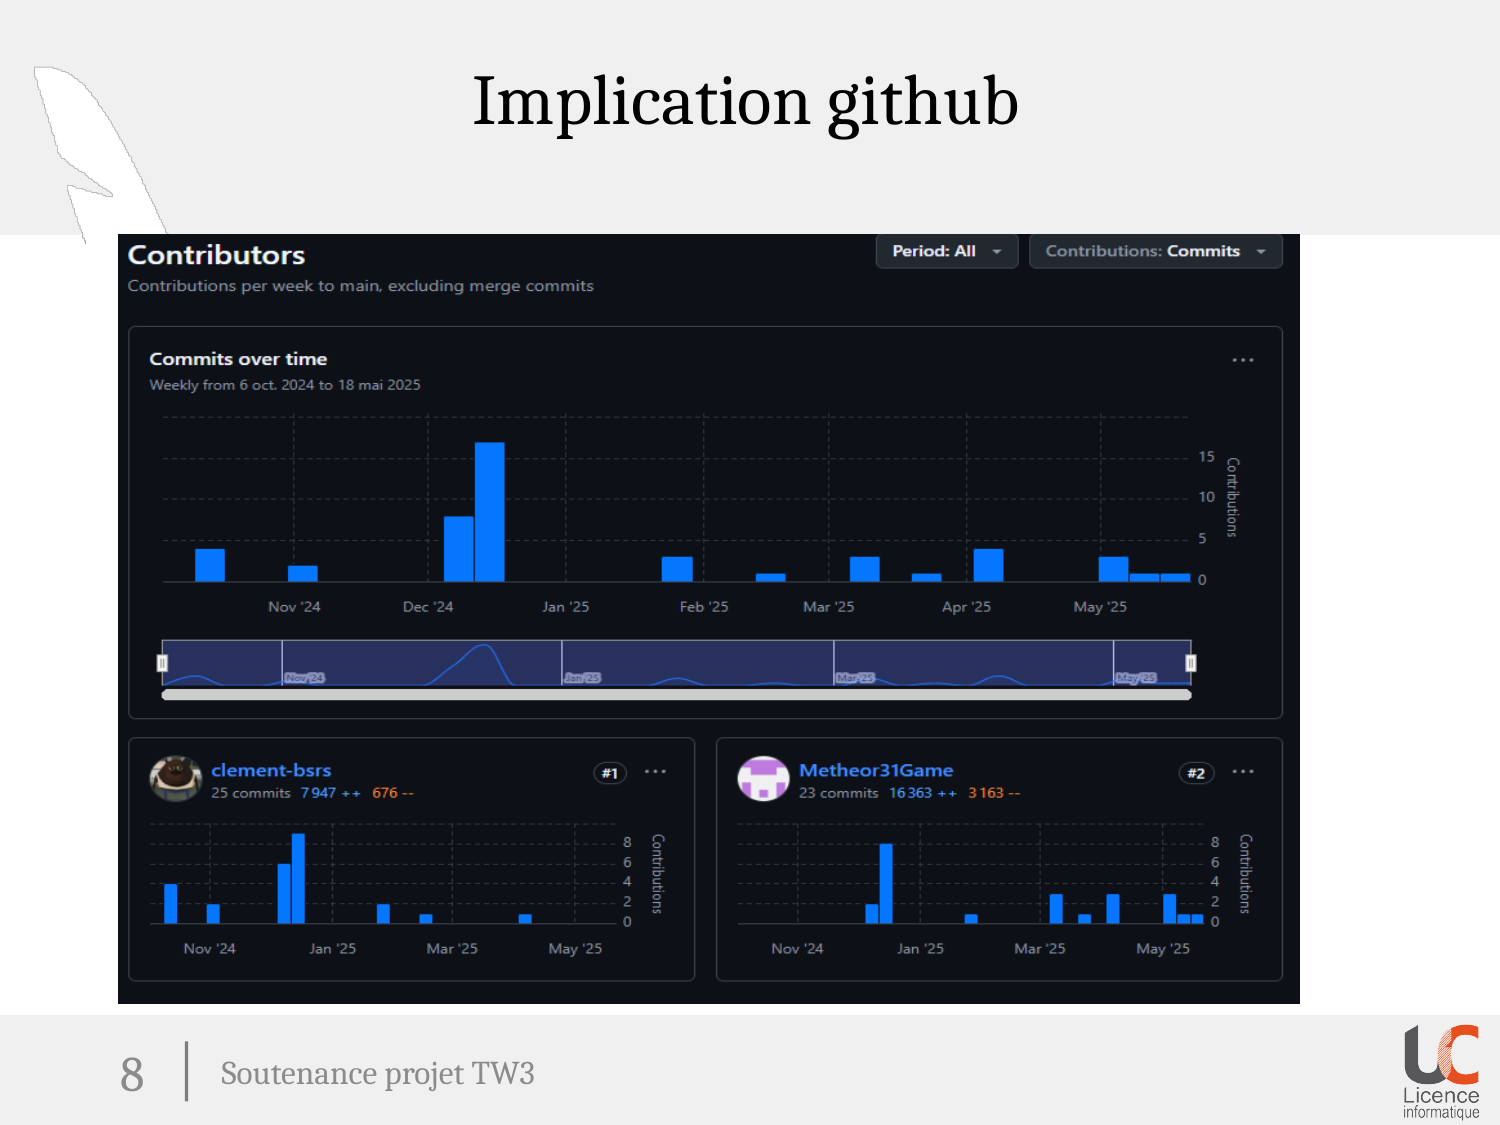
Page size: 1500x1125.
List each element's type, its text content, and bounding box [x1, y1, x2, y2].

picture [29, 63, 1300, 1004]
title Implication github [67, 45, 1425, 233]
picture [1398, 1020, 1484, 1122]
